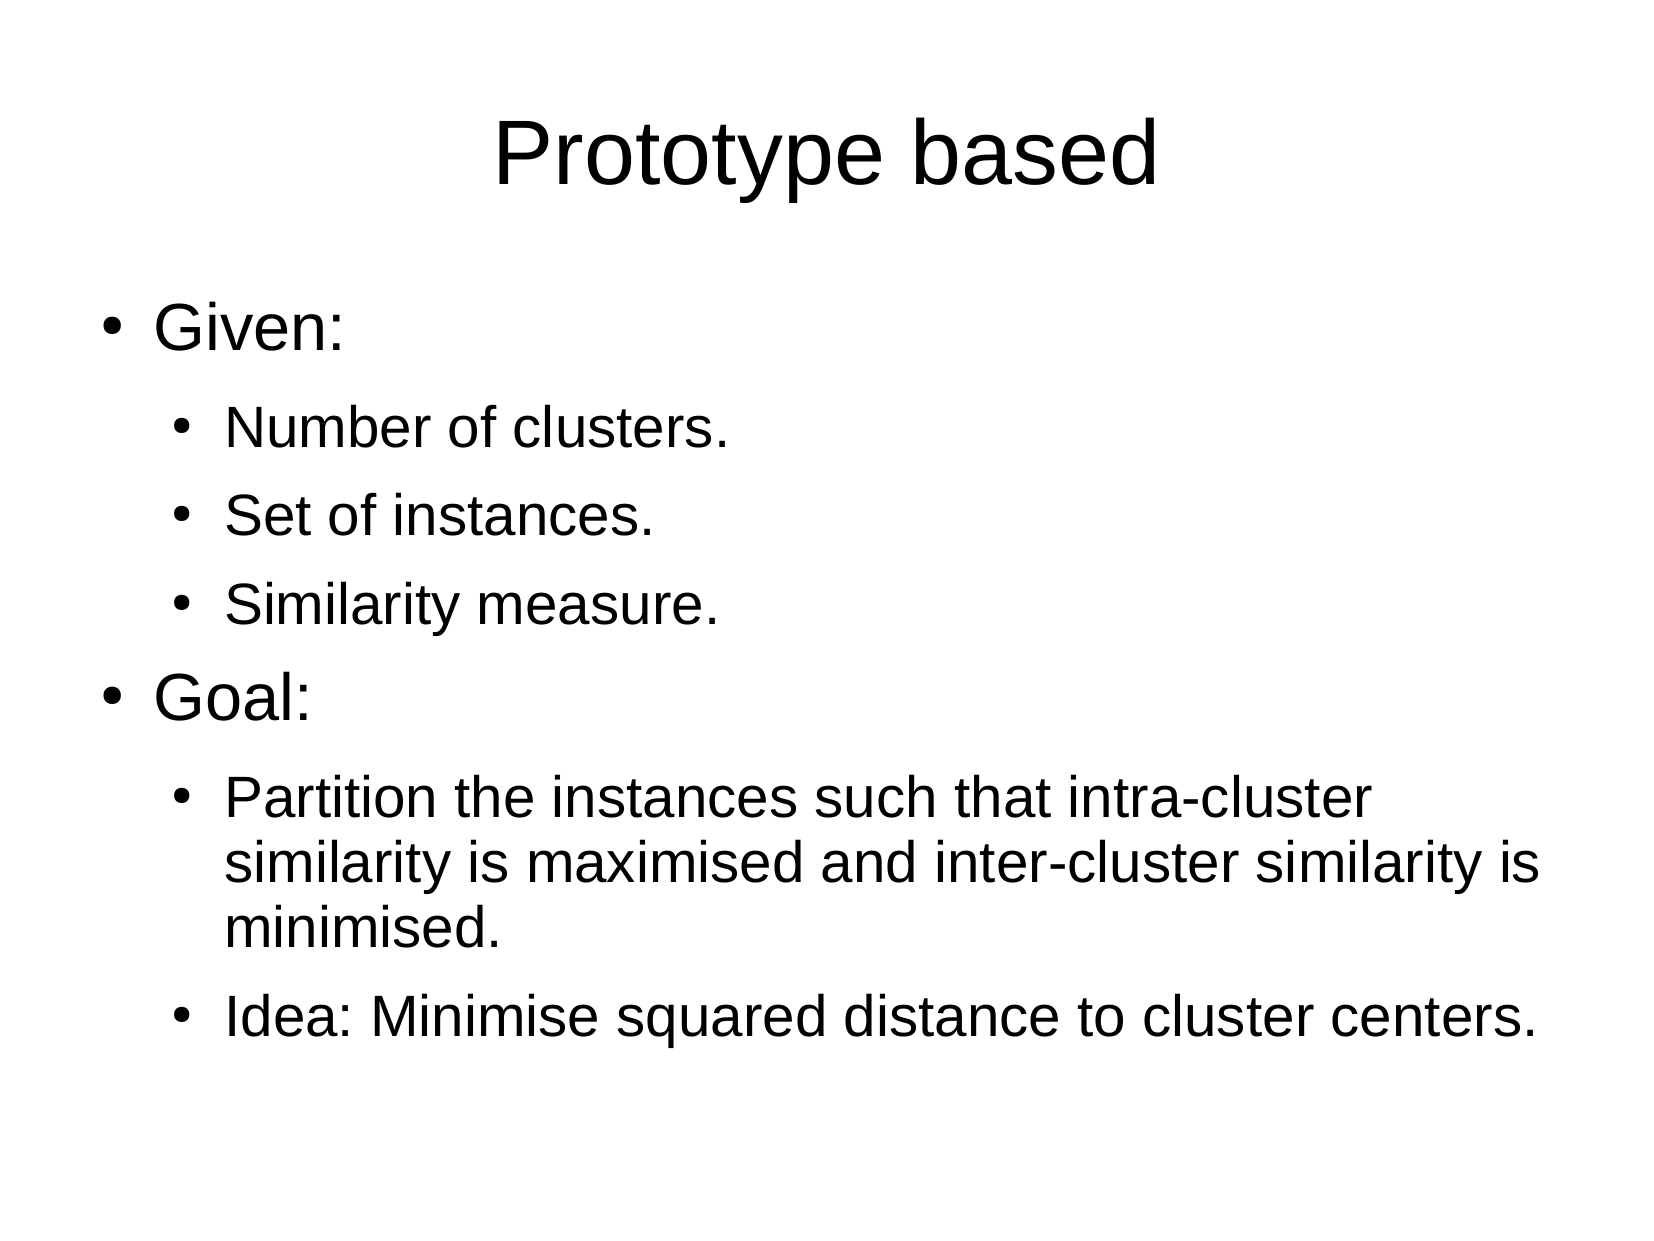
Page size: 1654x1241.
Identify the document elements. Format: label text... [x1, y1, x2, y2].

title Prototype based [82, 56, 1571, 250]
list Given: Number of clusters. Set of instances. Similarity measure. Goal: Partition the instances such that intra-cluster similarity is maximised and inter-cluster similarity is minimised. Idea: Minimise squared distance to cluster centers. [82, 290, 1571, 1109]
